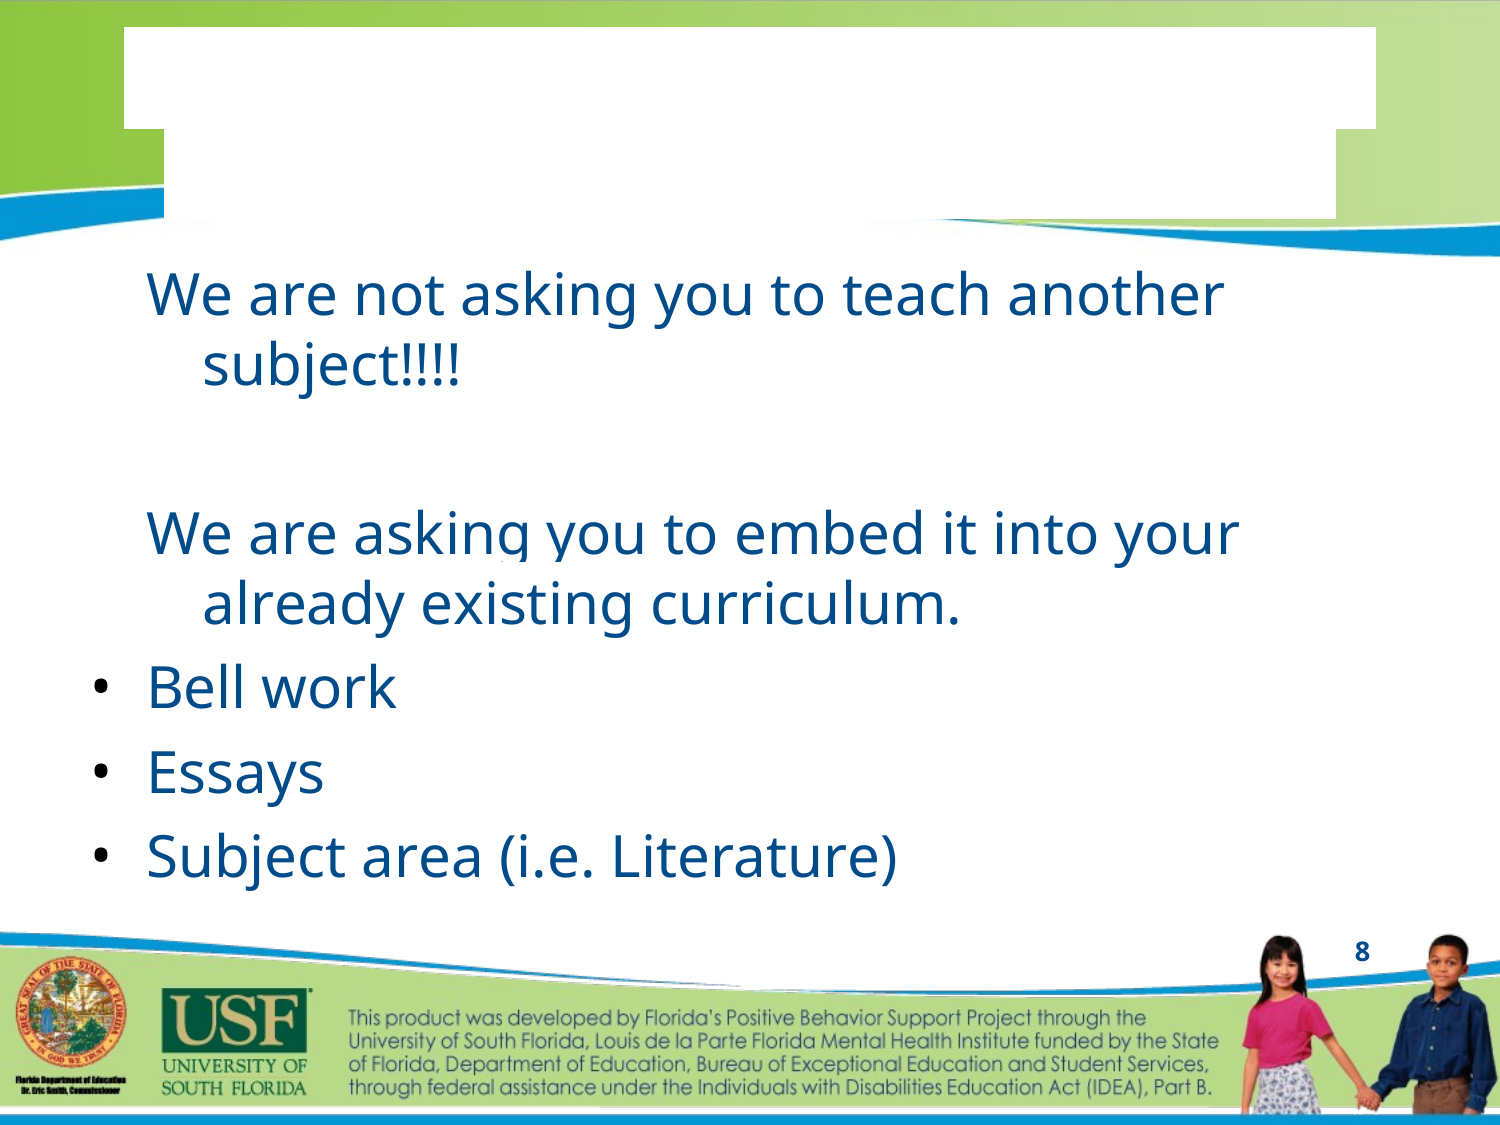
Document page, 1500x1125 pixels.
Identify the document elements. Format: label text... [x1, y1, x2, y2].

list We are not asking you to teach another subject!!!! We are asking you to embed it into your already existing curriculum. Bell work Essays Subject area (i.e. Literature) [75, 249, 1426, 913]
picture [0, 928, 1500, 1116]
title 7b. Followed up with: “Teach. You Mean I have to teach behavior” [75, 24, 1426, 188]
picture [1426, 254, 1500, 258]
picture [0, 0, 1500, 258]
